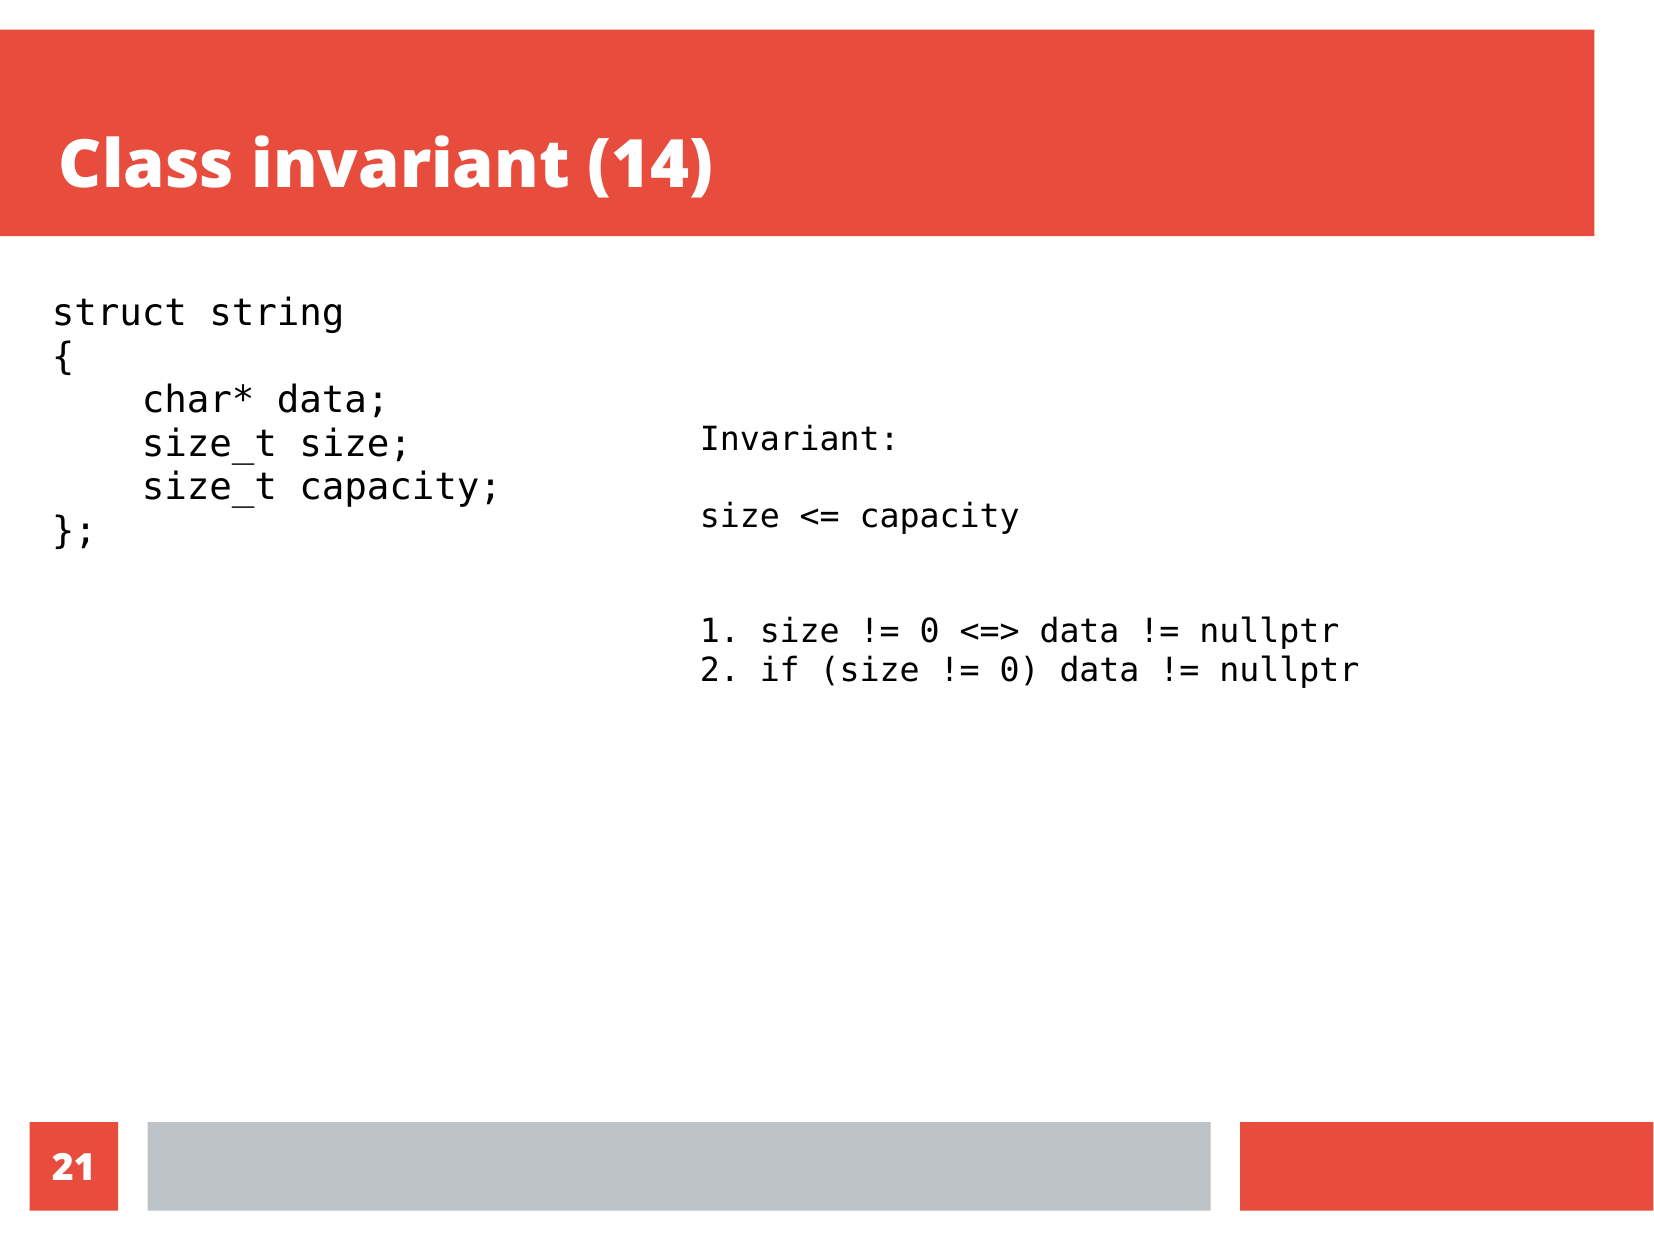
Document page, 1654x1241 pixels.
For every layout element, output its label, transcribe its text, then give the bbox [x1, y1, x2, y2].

text_box Invariant: size <= capacity 1. size != 0 <=> data != nullptr 2. if (size != 0) data != nullptr [685, 412, 1642, 863]
title Class invariant (14) [59, 59, 1595, 207]
text_box struct string { char* data; size_t size; size_t capacity; }; [37, 283, 674, 969]
